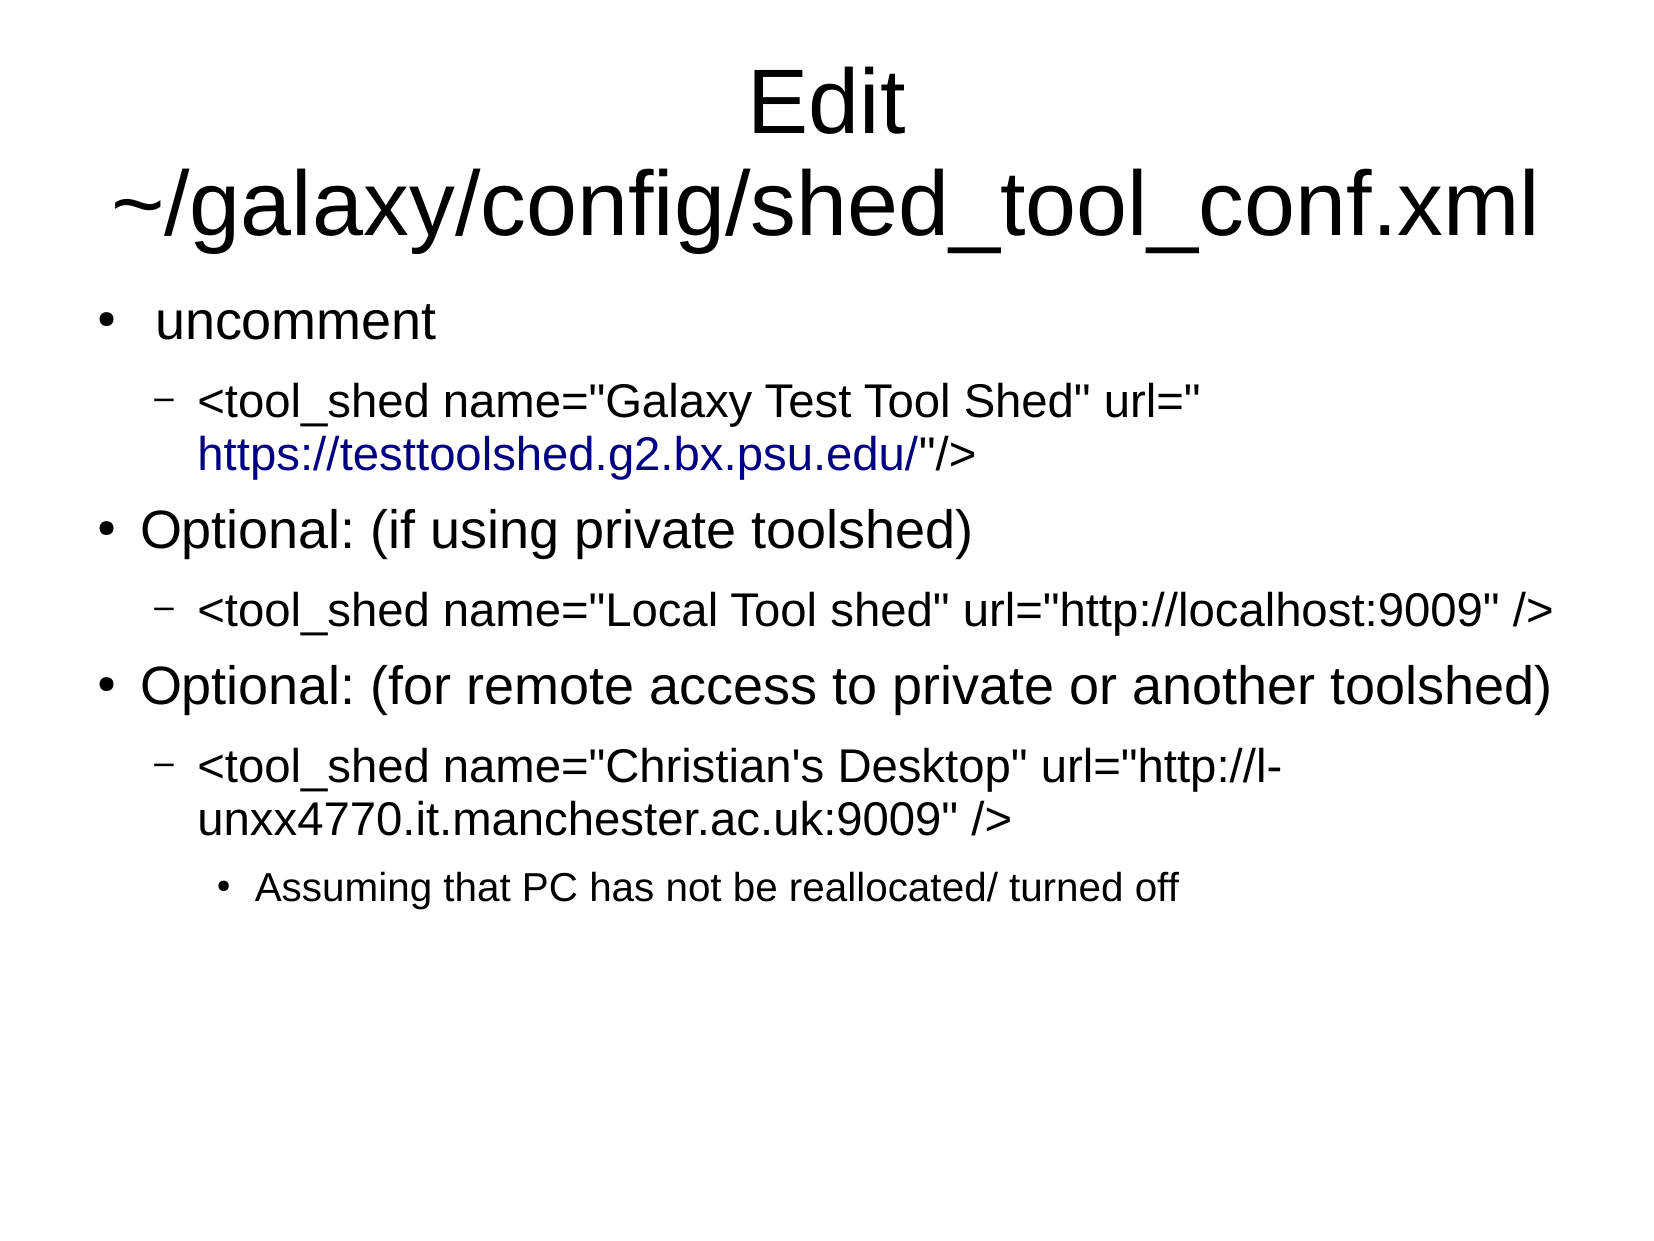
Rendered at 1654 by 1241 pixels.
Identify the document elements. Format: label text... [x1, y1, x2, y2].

list uncomment <tool_shed name="Galaxy Test Tool Shed" url="https://testtoolshed.g2.bx.psu.edu/"/> Optional: (if using private toolshed) <tool_shed name="Local Tool shed" url="http://localhost:9009" /> Optional: (for remote access to private or another toolshed) <tool_shed name="Christian's Desktop" url="http://l-unxx4770.it.manchester.ac.uk:9009" /> Assuming that PC has not be reallocated/ turned off [82, 290, 1571, 1010]
title Edit ~/galaxy/config/shed_tool_conf.xml [82, 49, 1571, 257]
